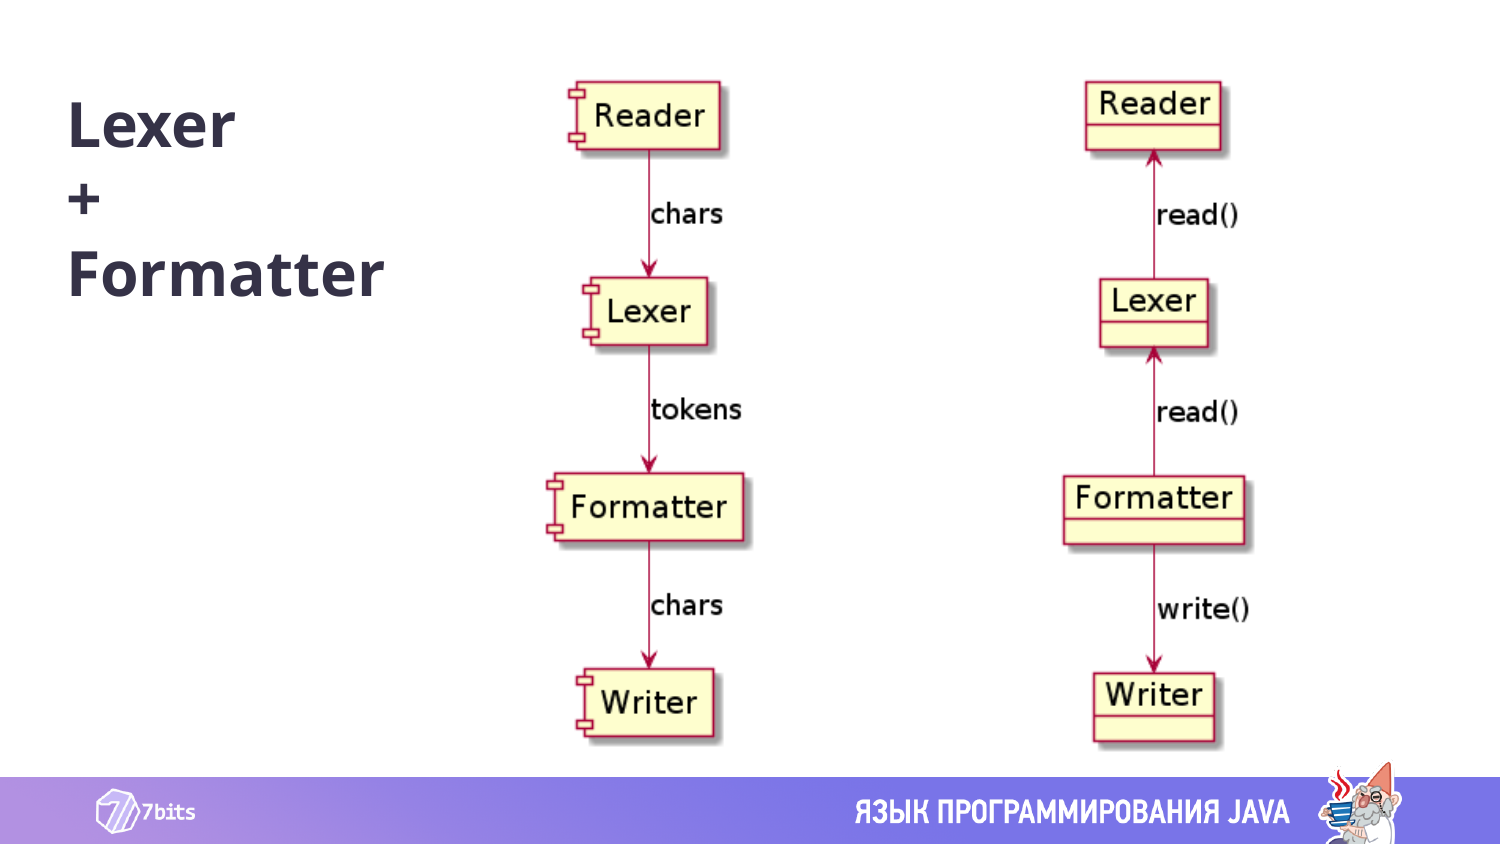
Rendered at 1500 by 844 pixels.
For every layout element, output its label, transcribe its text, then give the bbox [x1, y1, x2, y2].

title Lexer + Formatter [51, 69, 468, 322]
picture [0, 69, 1500, 844]
